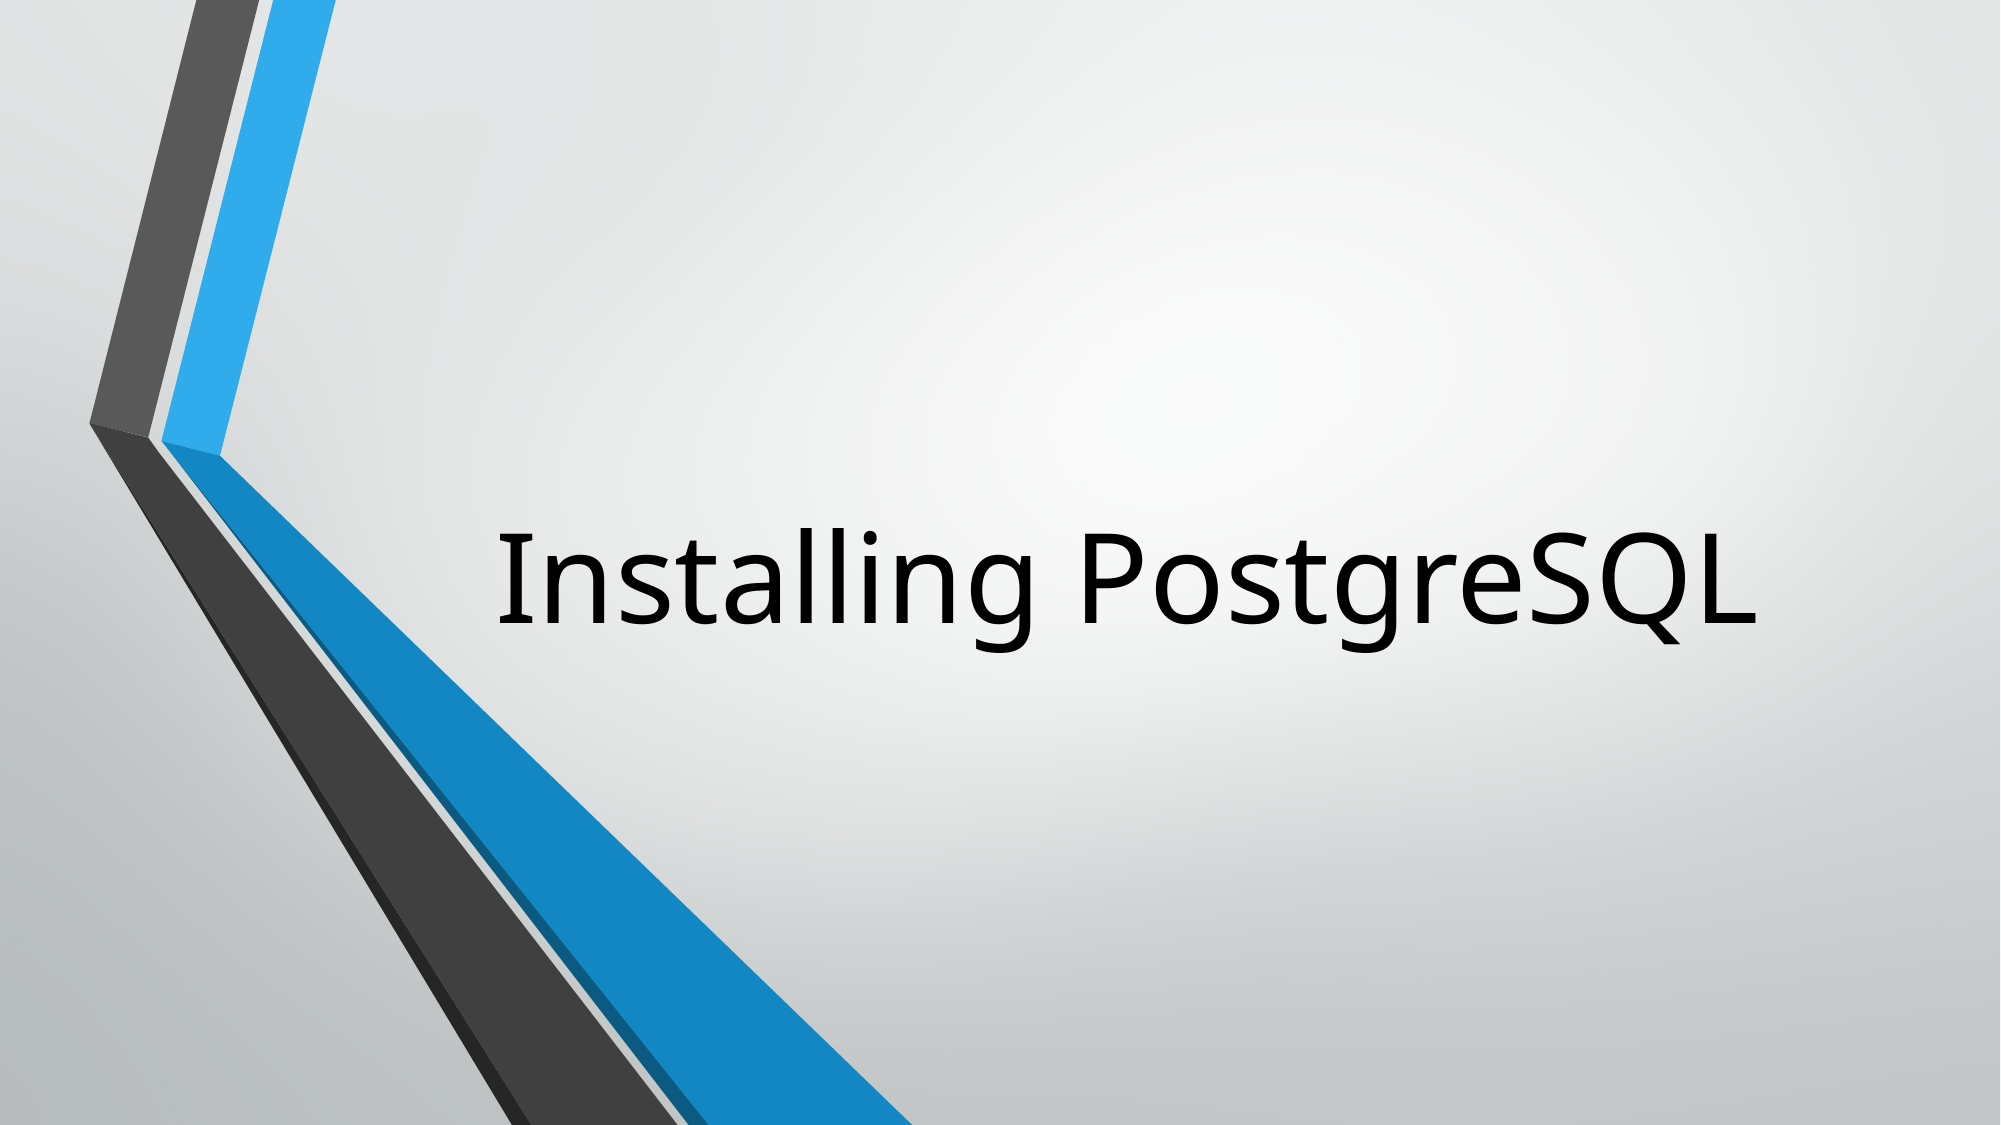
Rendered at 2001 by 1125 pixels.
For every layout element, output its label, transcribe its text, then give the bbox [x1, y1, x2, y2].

title Installing PostgreSQL [480, 226, 1887, 656]
